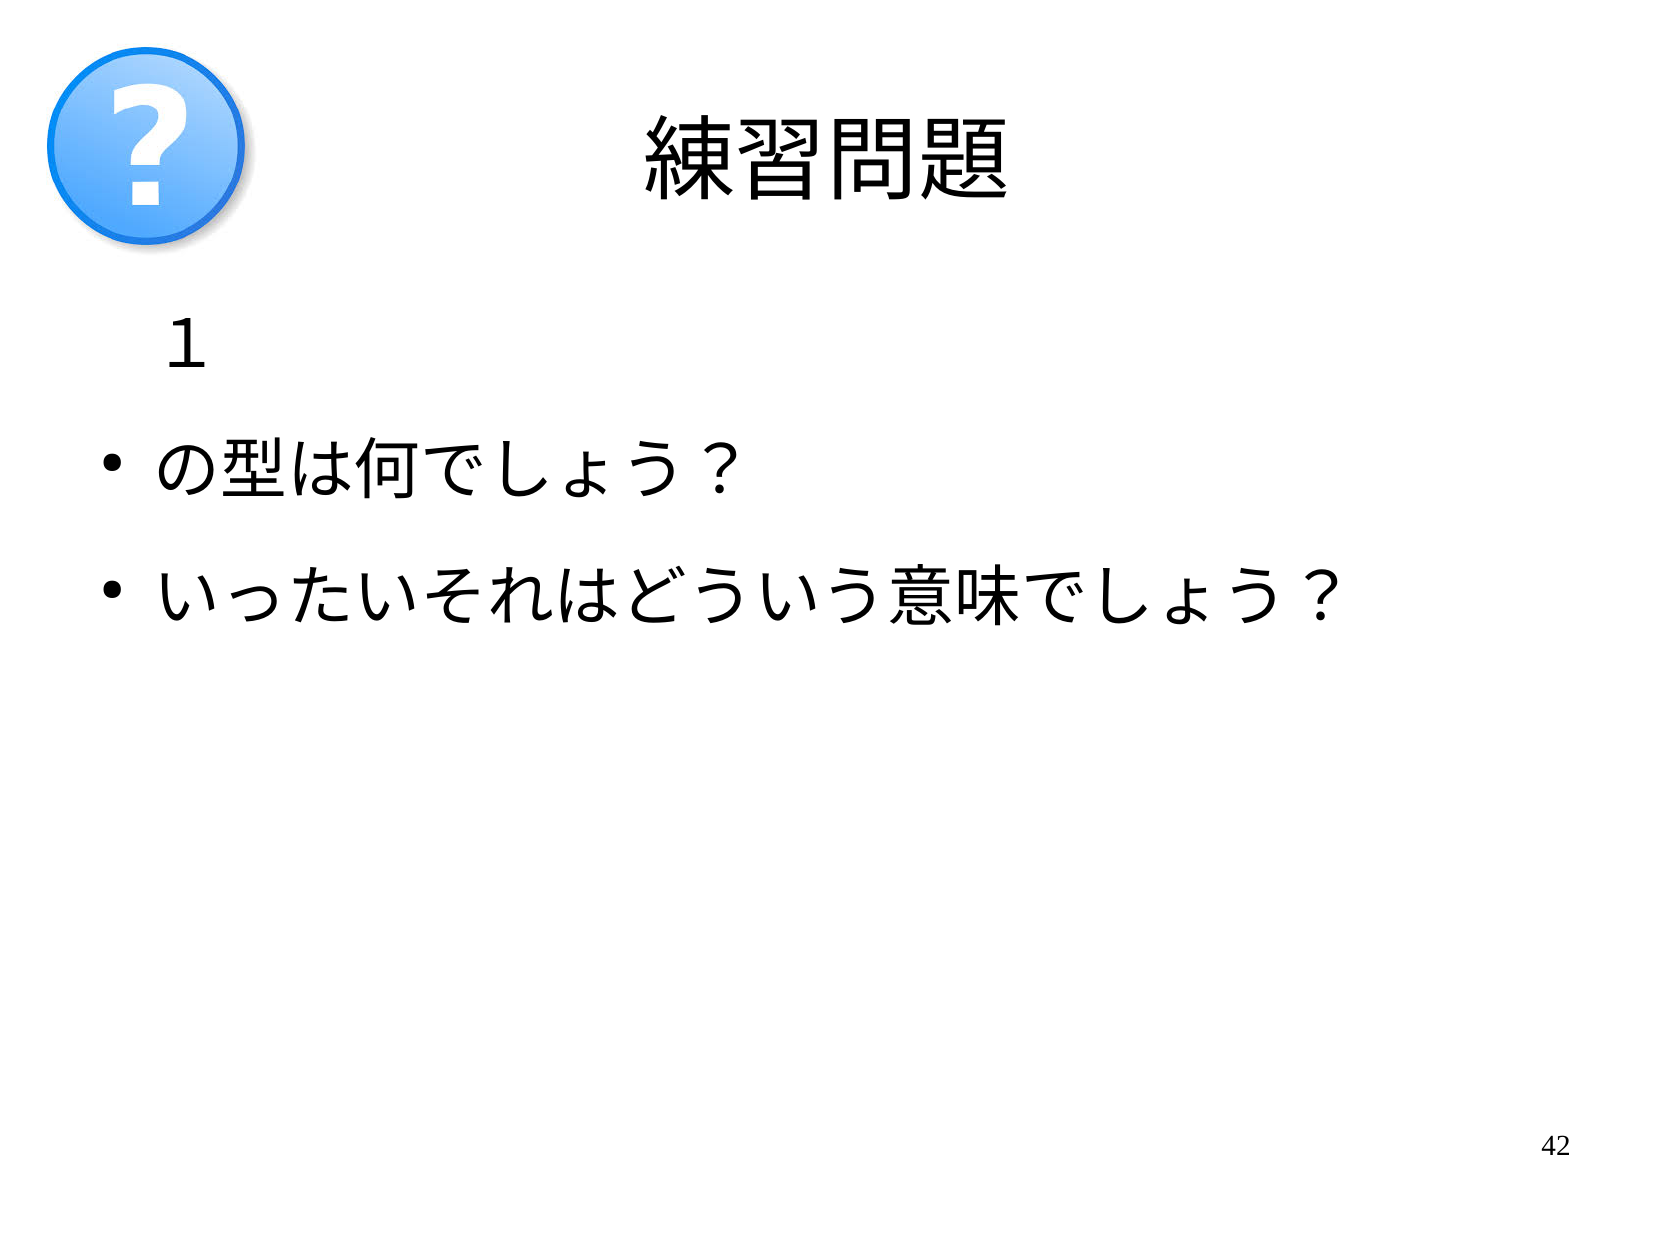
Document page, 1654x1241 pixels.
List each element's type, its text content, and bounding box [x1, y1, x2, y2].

title 練習問題 [260, 49, 1571, 257]
list １ の型は何でしょう？ いったいそれはどういう意味でしょう？ [82, 290, 1571, 1010]
picture [38, 35, 260, 257]
